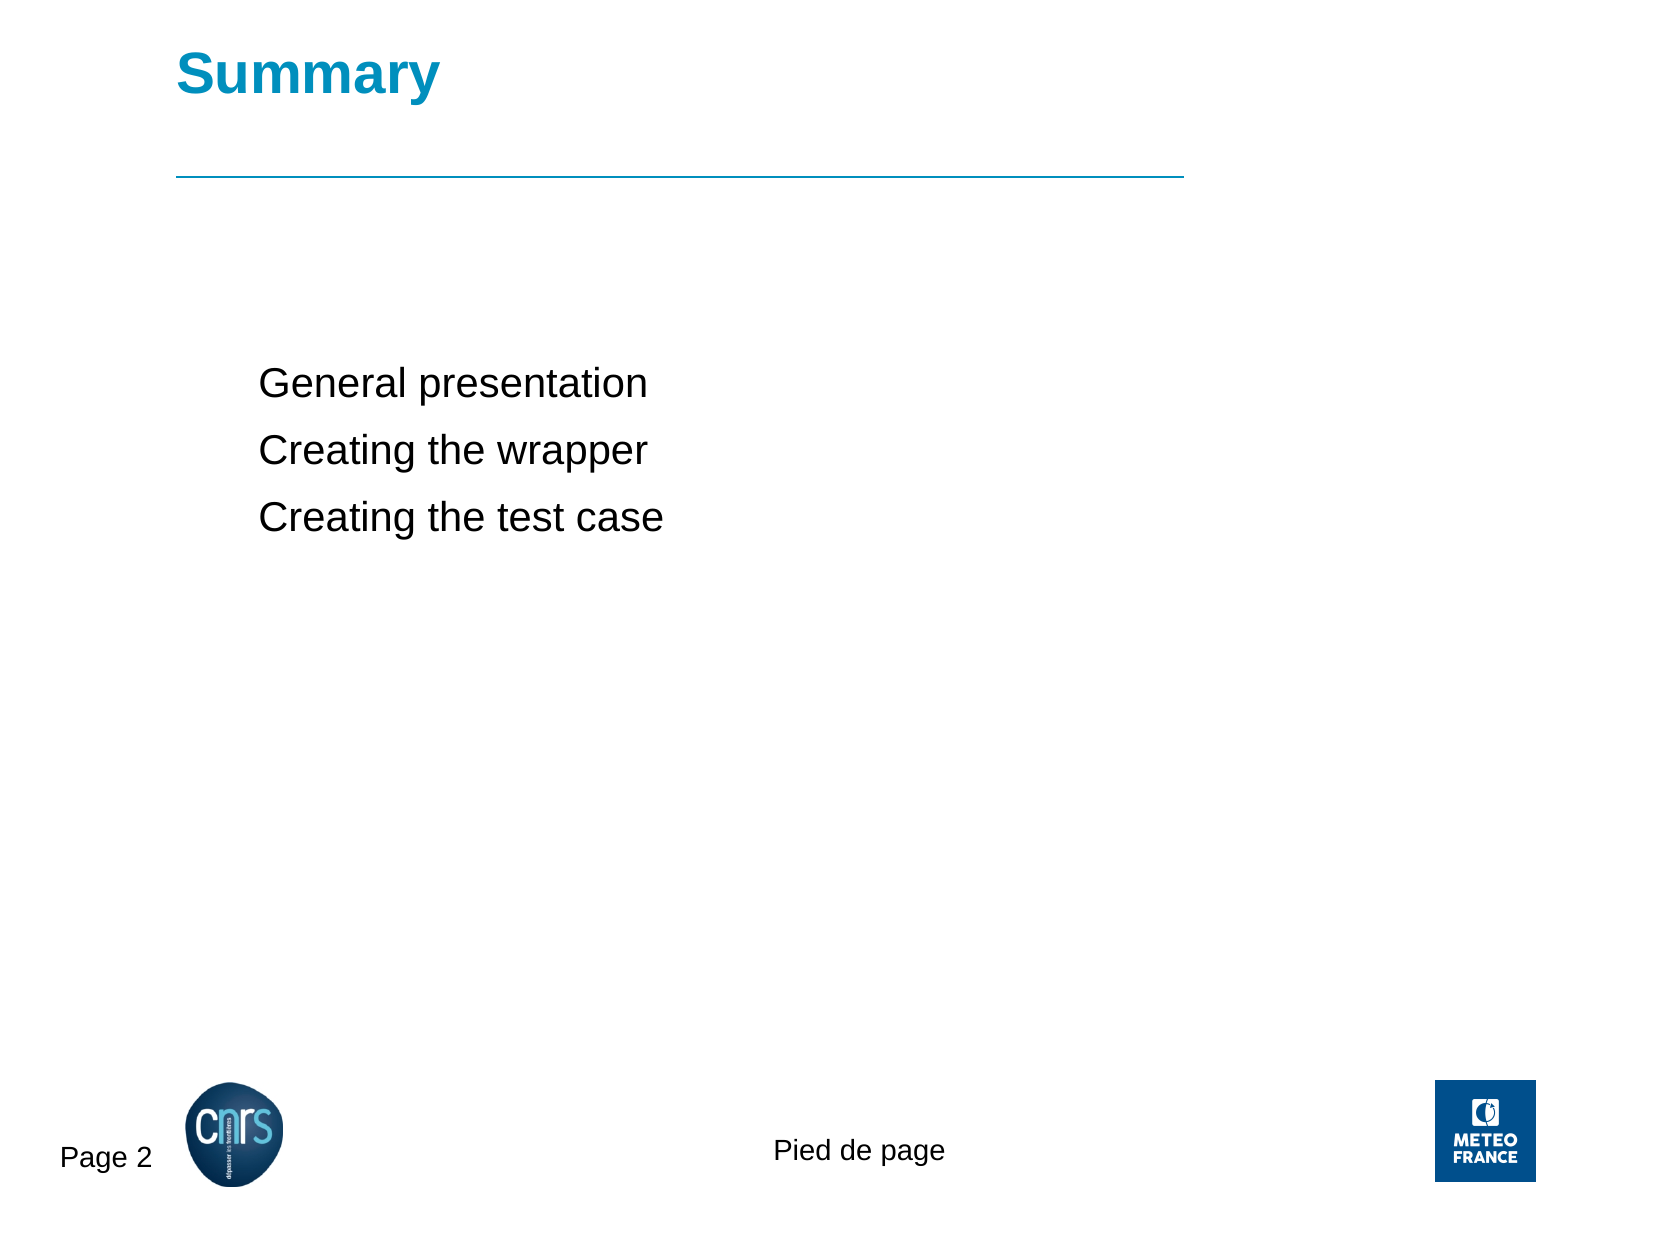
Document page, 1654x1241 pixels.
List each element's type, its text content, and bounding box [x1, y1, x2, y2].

list General presentation Creating the wrapper Creating the test case [157, 235, 1571, 1010]
picture [185, 1082, 283, 1187]
picture [1435, 1080, 1536, 1182]
title Summary [176, 24, 1609, 122]
